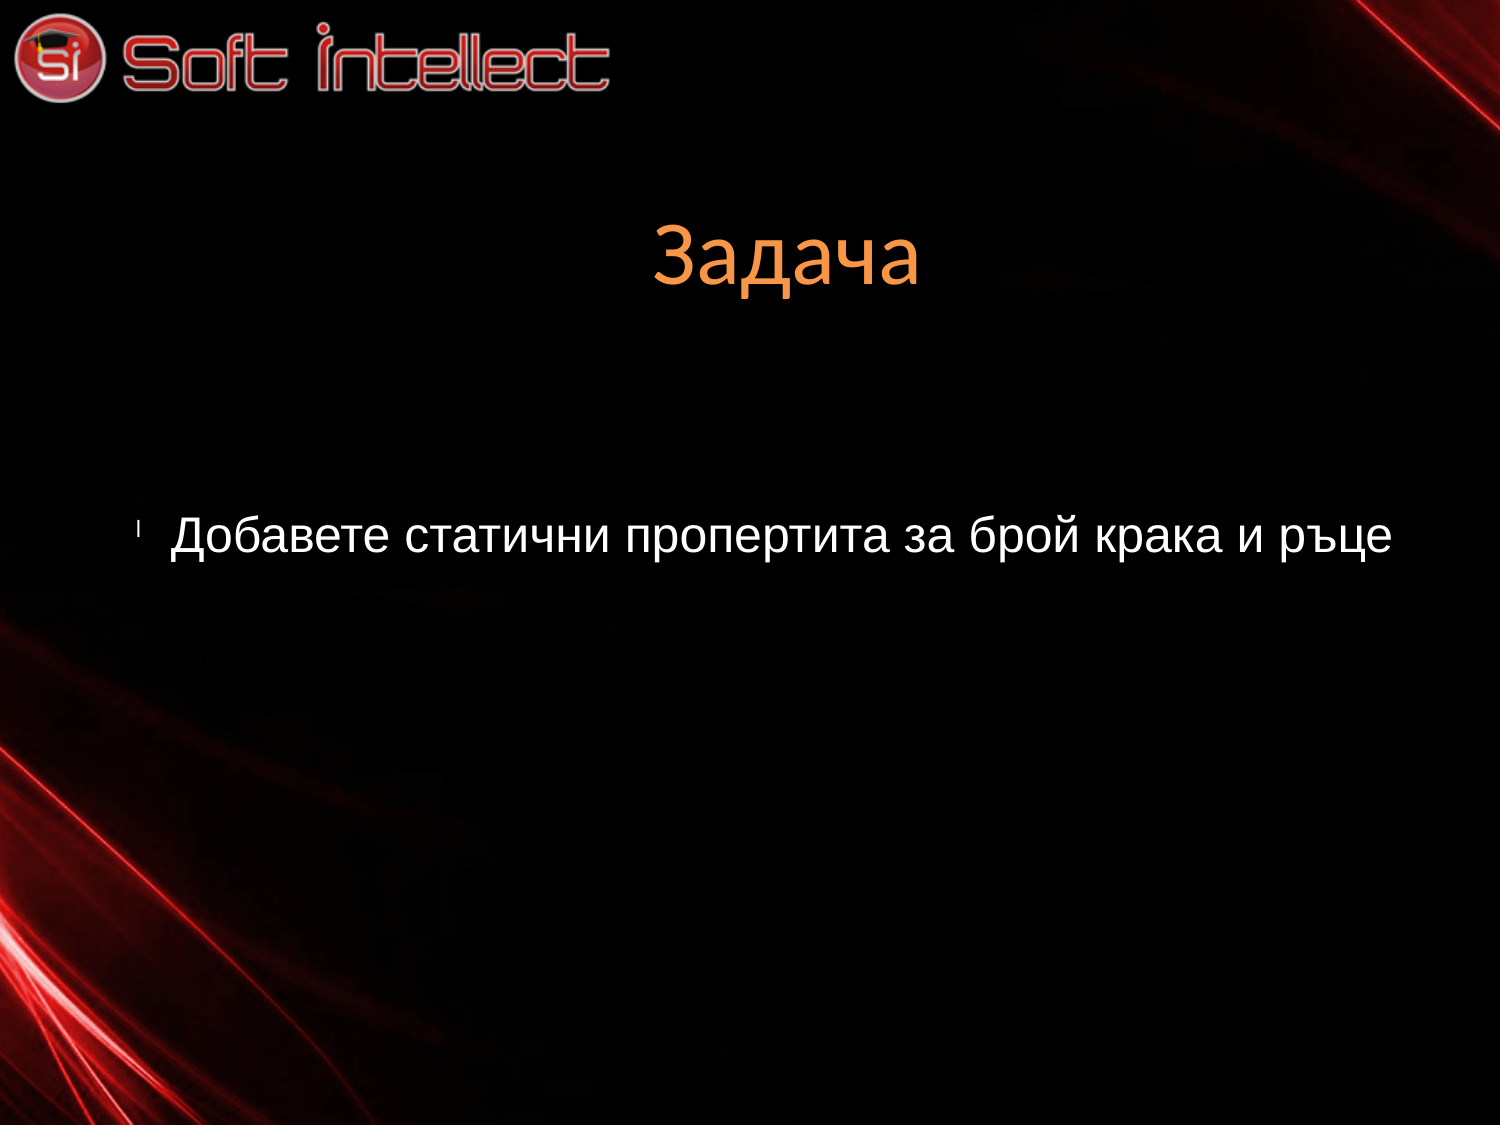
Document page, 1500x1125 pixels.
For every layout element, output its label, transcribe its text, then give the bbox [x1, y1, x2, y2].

picture [0, 0, 1500, 1125]
text_box Задача [150, 127, 1425, 368]
text_box Добавете статични пропертита за брой крака и ръце [120, 495, 1456, 1125]
